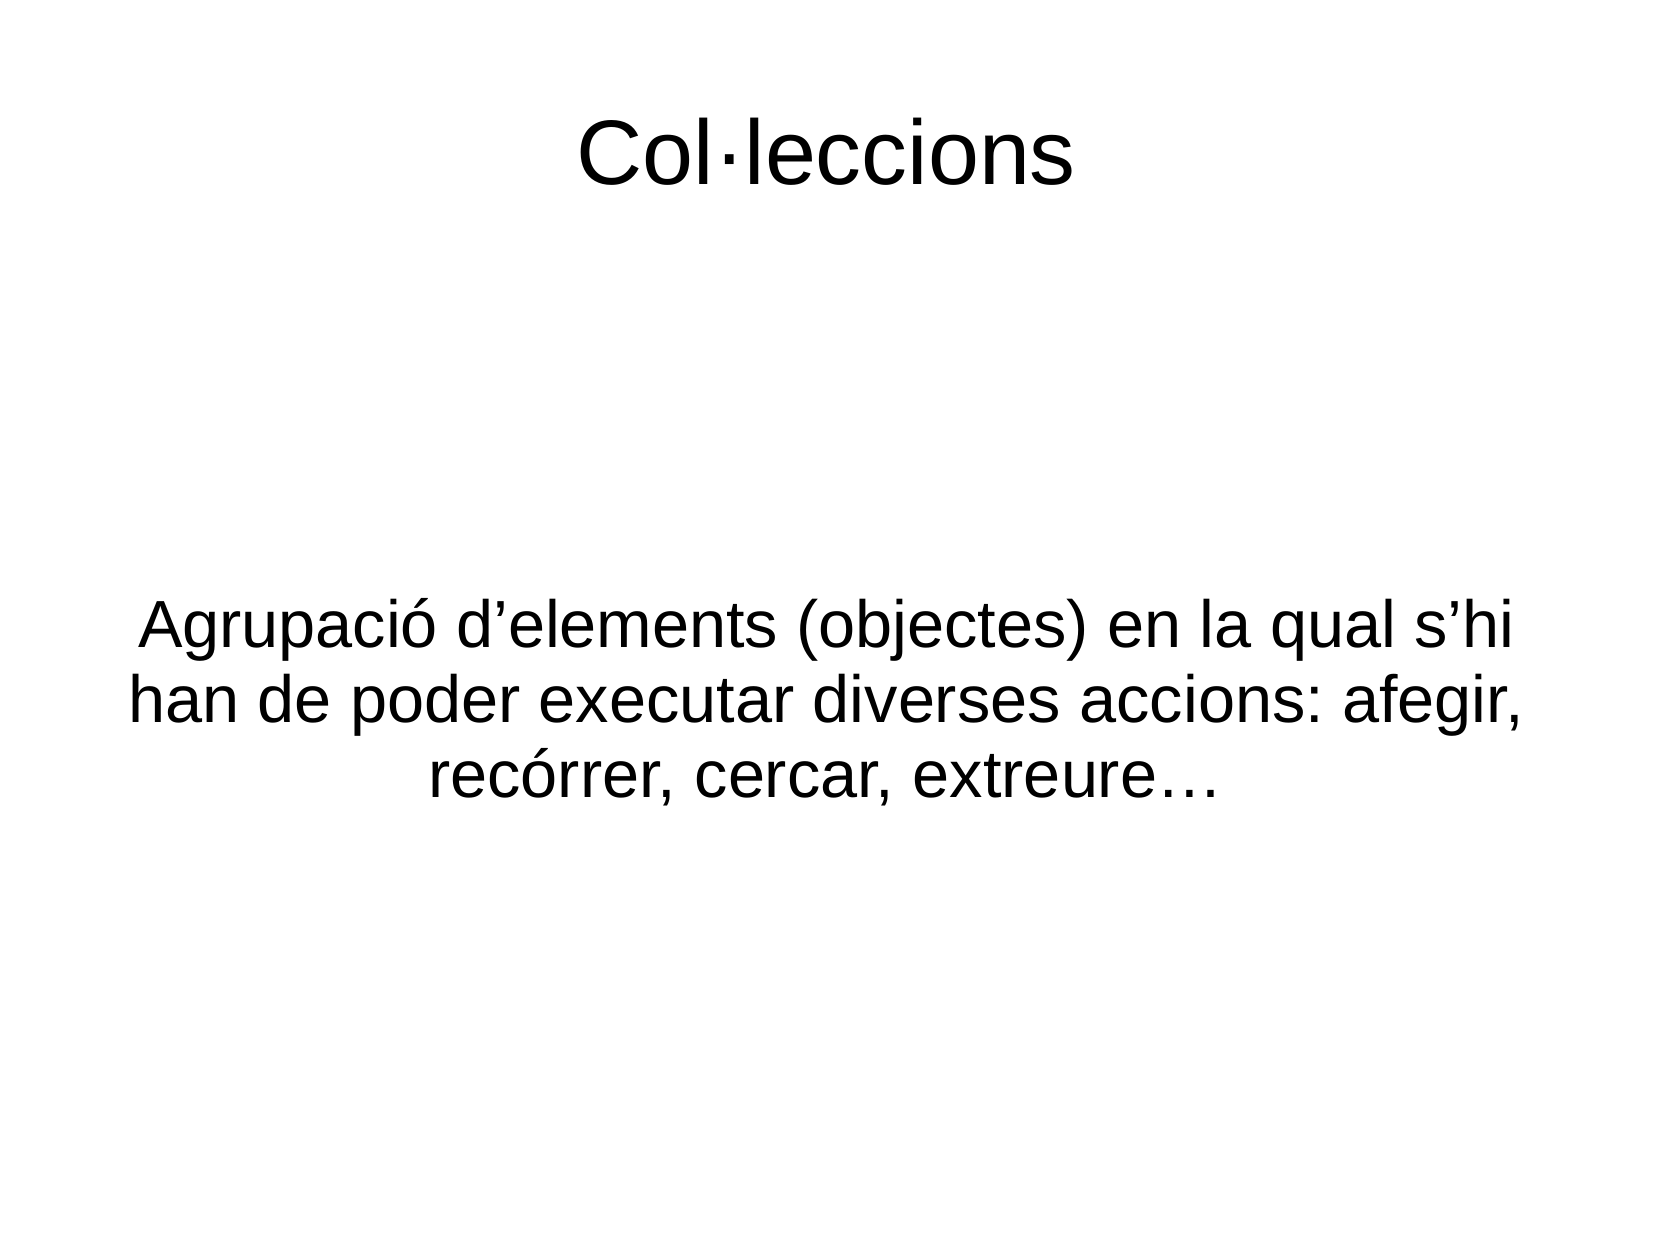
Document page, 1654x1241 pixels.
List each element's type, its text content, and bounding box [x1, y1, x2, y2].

title Col·leccions [82, 49, 1571, 257]
subtitle Agrupació d’elements (objectes) en la qual s’hi han de poder executar diverses accions: afegir, recórrer, cercar, extreure… [82, 290, 1571, 1109]
